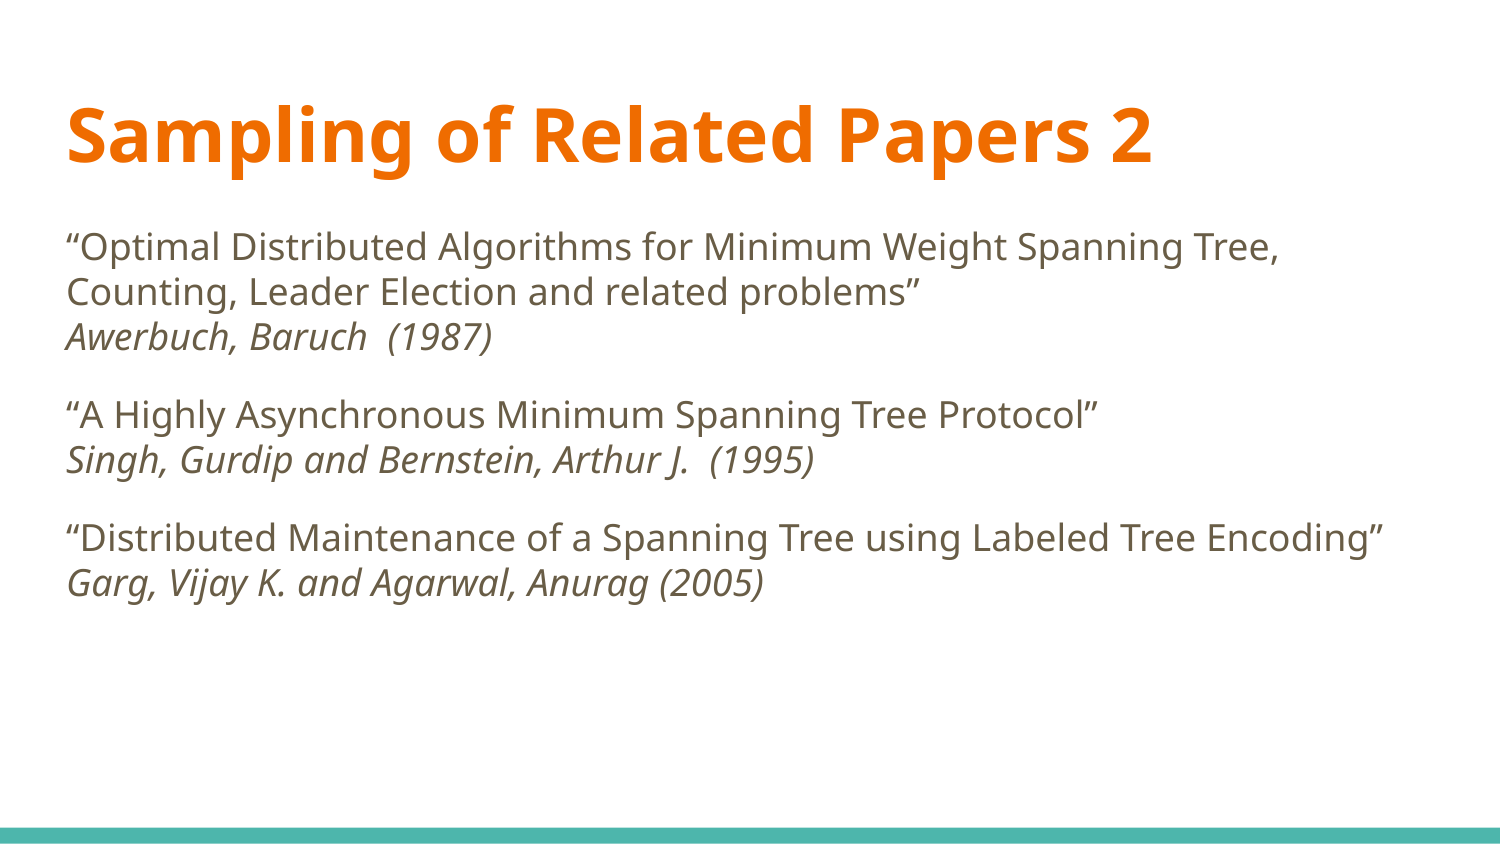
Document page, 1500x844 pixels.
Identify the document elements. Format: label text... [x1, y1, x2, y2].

list “Optimal Distributed Algorithms for Minimum Weight Spanning Tree, Counting, Leader Election and related problems” Awerbuch, Baruch (1987) “A Highly Asynchronous Minimum Spanning Tree Protocol” Singh, Gurdip and Bernstein, Arthur J. (1995) “Distributed Maintenance of a Spanning Tree using Labeled Tree Encoding” Garg, Vijay K. and Agarwal, Anurag (2005) [51, 207, 1449, 750]
title Sampling of Related Papers 2 [51, 72, 1449, 189]
